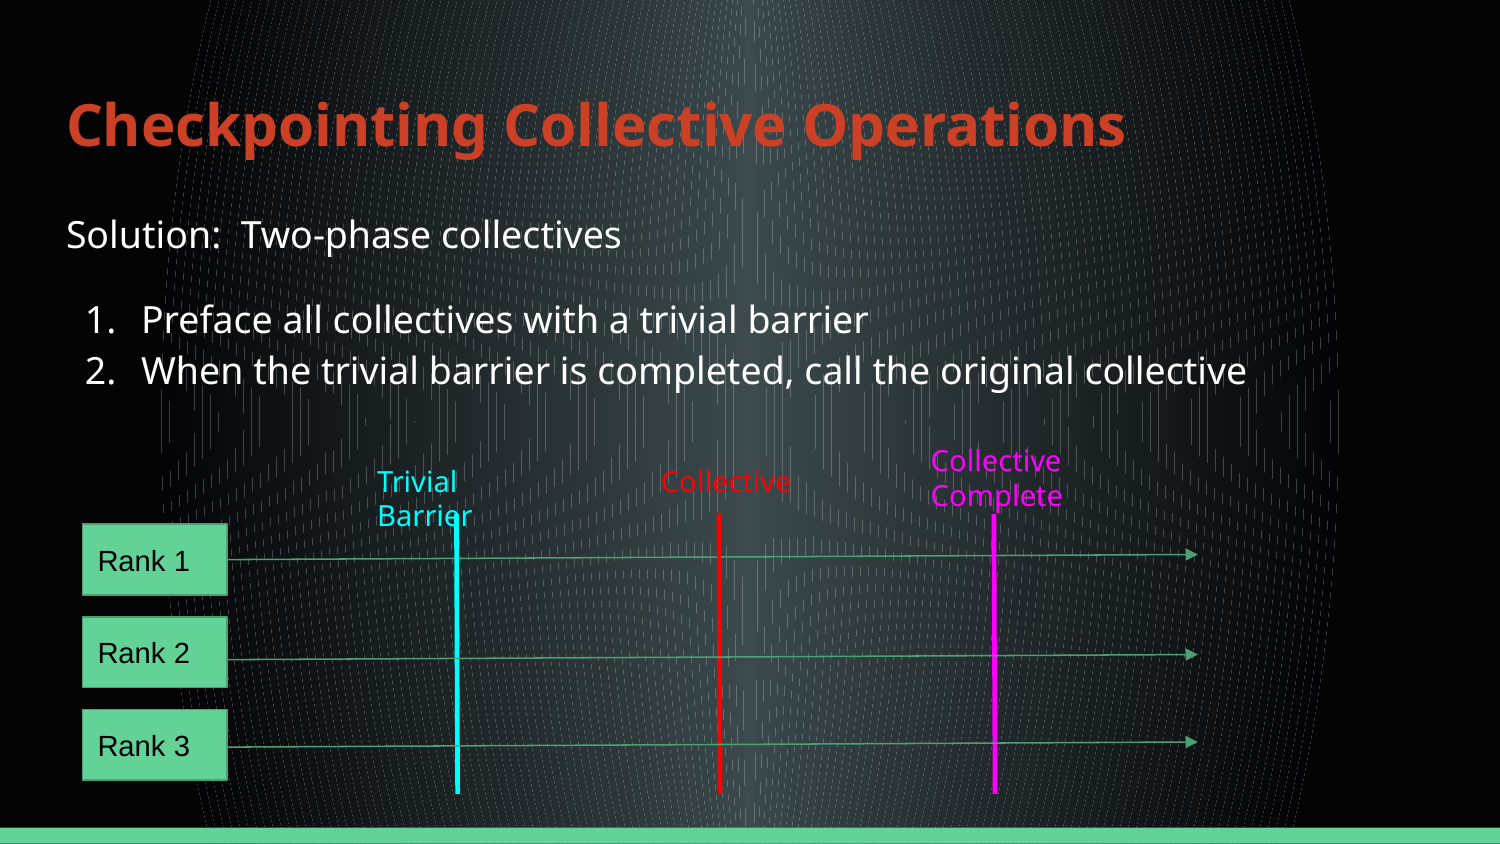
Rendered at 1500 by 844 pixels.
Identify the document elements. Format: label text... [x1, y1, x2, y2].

text_box Collective [645, 447, 809, 514]
list Solution: Two-phase collectives Preface all collectives with a trivial barrier When the trivial barrier is completed, call the original collective [51, 189, 1449, 483]
text_box Rank 2 [82, 616, 228, 688]
text_box Rank 1 [82, 524, 228, 595]
title Checkpointing Collective Operations [51, 72, 1449, 167]
text_box Trivial Barrier [362, 447, 565, 514]
text_box Rank 3 [82, 709, 228, 781]
text_box Collective Complete [915, 426, 1102, 505]
